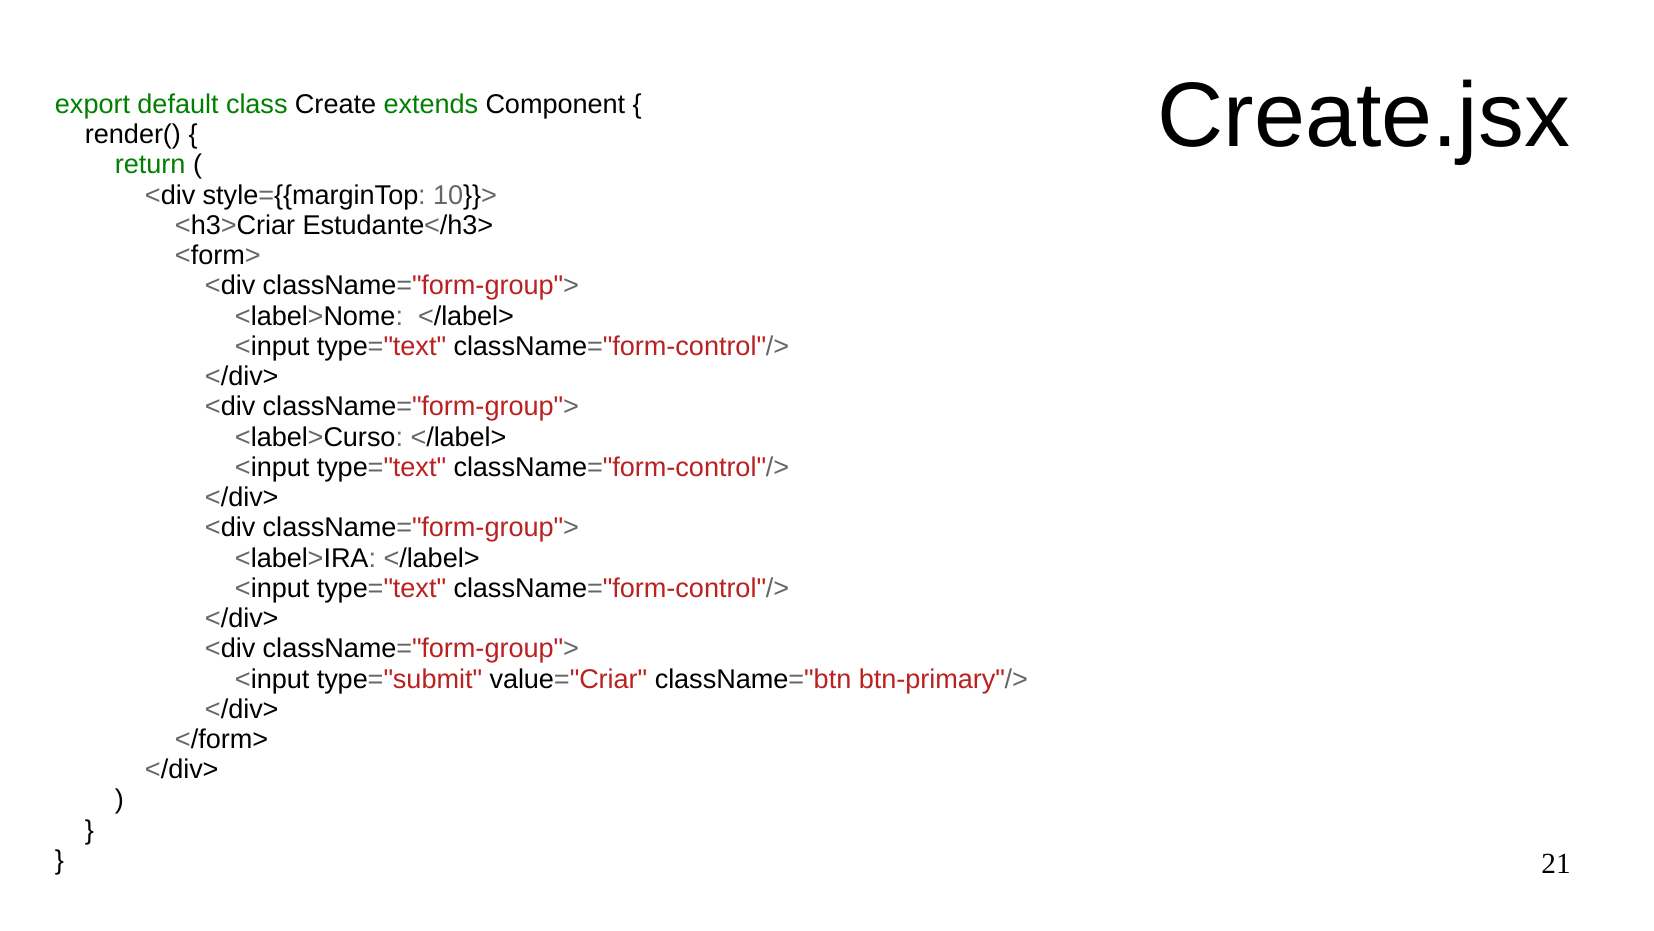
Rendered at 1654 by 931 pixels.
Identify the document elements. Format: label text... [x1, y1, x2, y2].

text_box export default class Create extends Component { render() { return ( <div style={{marginTop: 10}}> <h3>Criar Estudante</h3> <form> <div className="form-group"> <label>Nome: </label> <input type="text" className="form-control"/> </div> <div className="form-group"> <label>Curso: </label> <input type="text" className="form-control"/> </div> <div className="form-group"> <label>IRA: </label> <input type="text" className="form-control"/> </div> <div className="form-group"> <input type="submit" value="Criar" className="btn btn-primary"/> </div> </form> </div> ) } } [40, 81, 1252, 883]
title Create.jsx [82, 37, 1571, 193]
